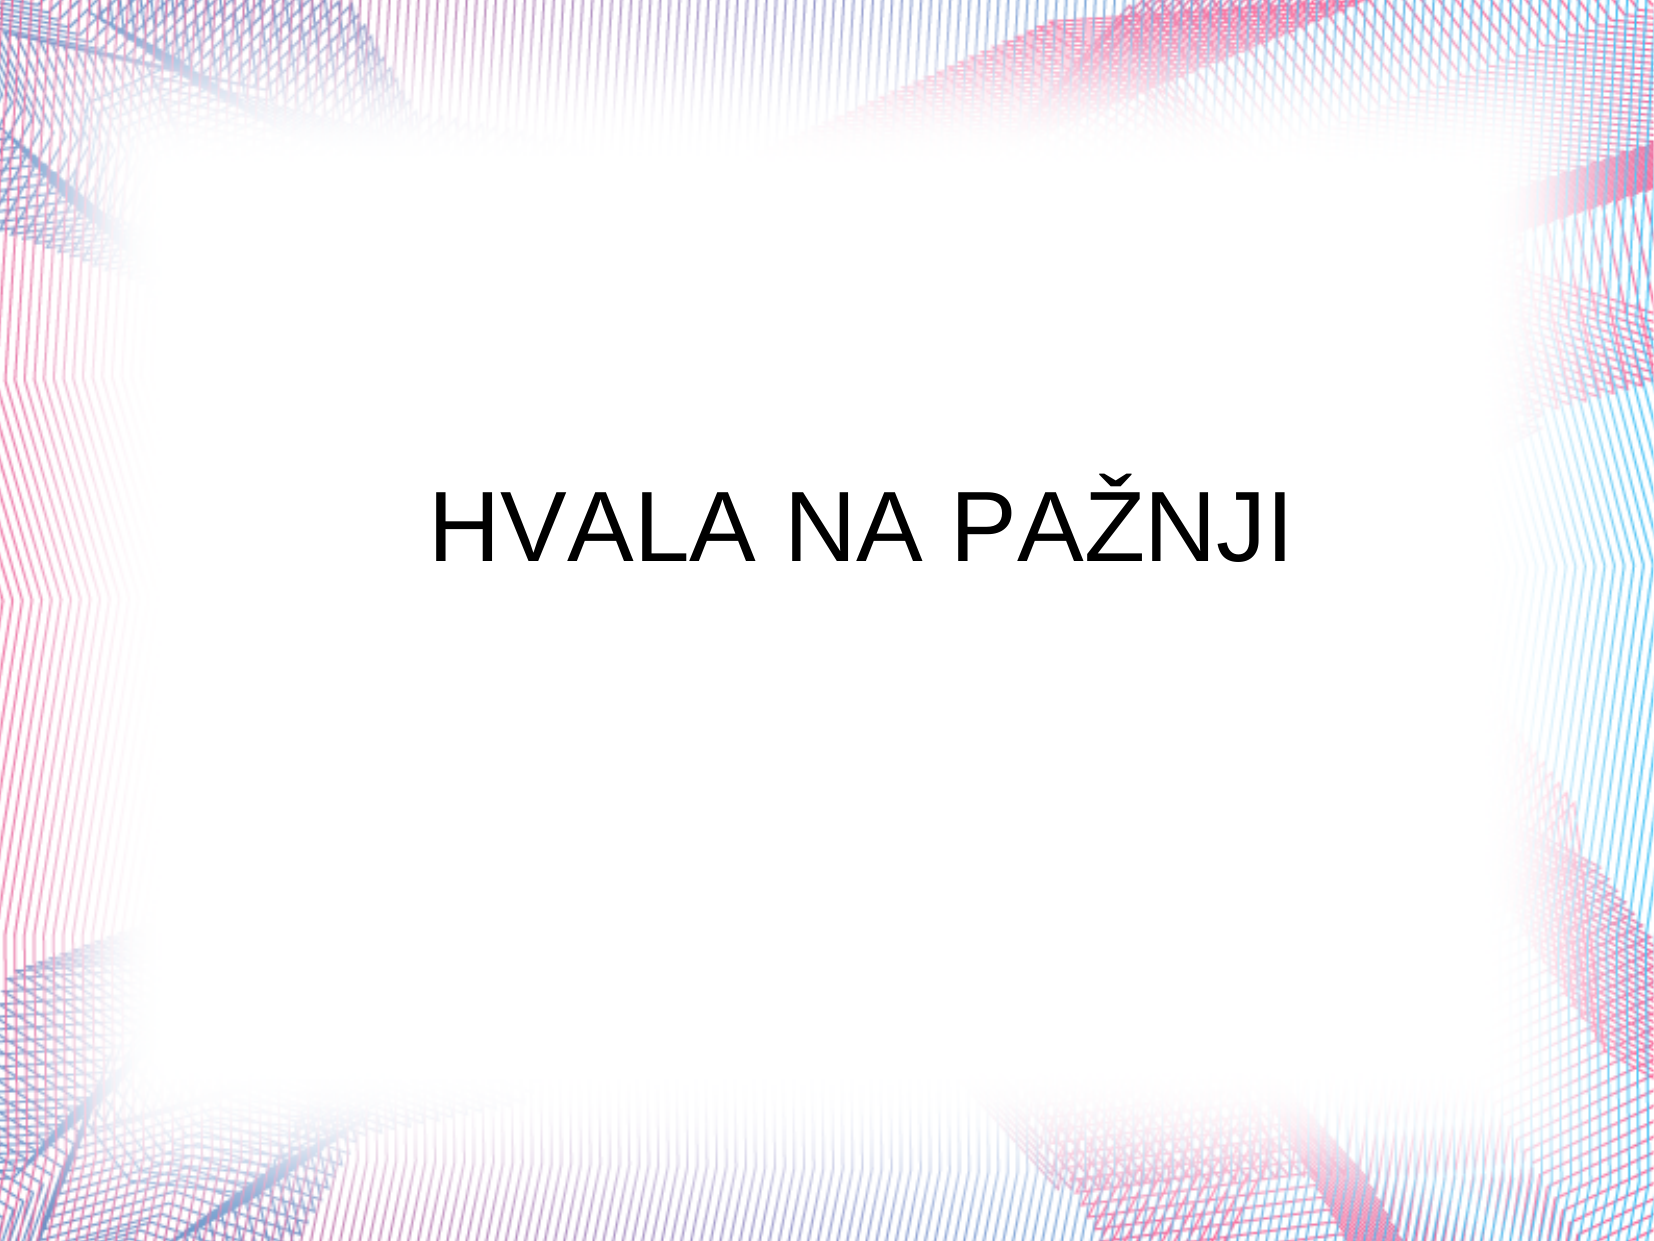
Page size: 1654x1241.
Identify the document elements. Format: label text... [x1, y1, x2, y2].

picture [0, 0, 1654, 1241]
list HVALA NA PAŽNJI [82, 471, 1571, 583]
